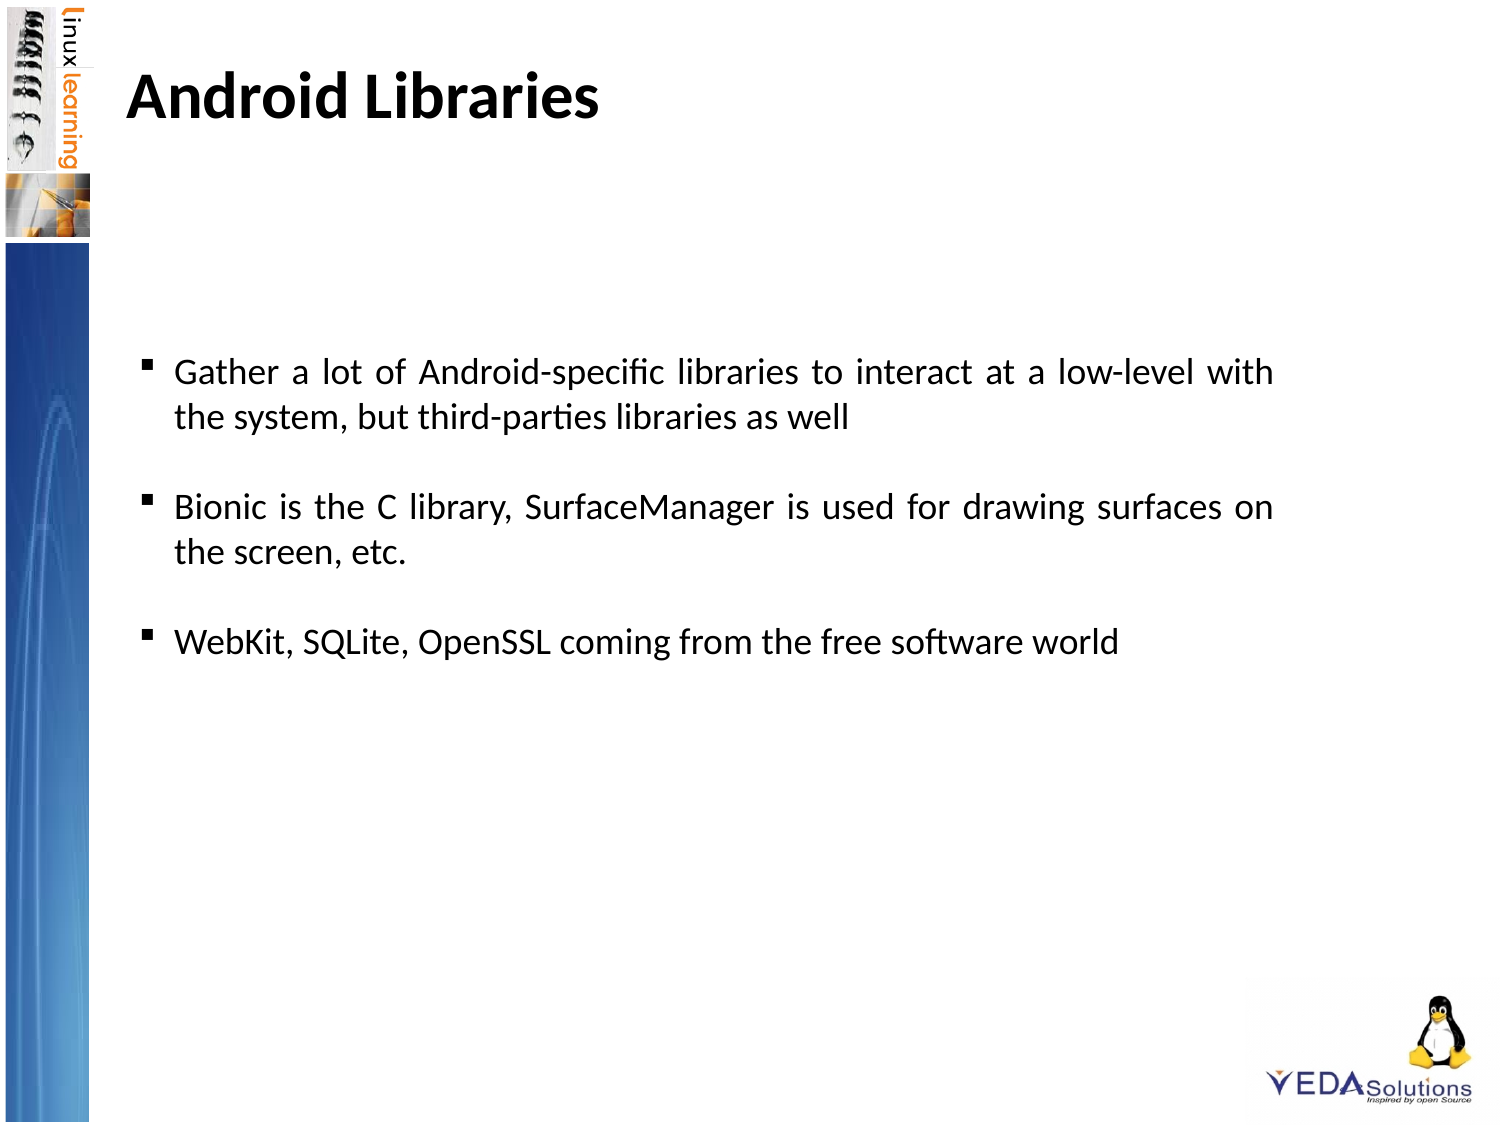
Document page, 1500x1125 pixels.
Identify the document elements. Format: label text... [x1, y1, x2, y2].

text_box Gather a lot of Android-specific libraries to interact at a low-level with the system, but third-parties libraries as well Bionic is the C library, SurfaceManager is used for drawing surfaces on the screen, etc. WebKit, SQLite, OpenSSL coming from the free software world [123, 249, 1290, 1058]
picture [5, 243, 89, 1122]
picture [1245, 977, 1500, 1125]
picture [5, 0, 97, 237]
text_box Android Libraries [112, 45, 1425, 197]
